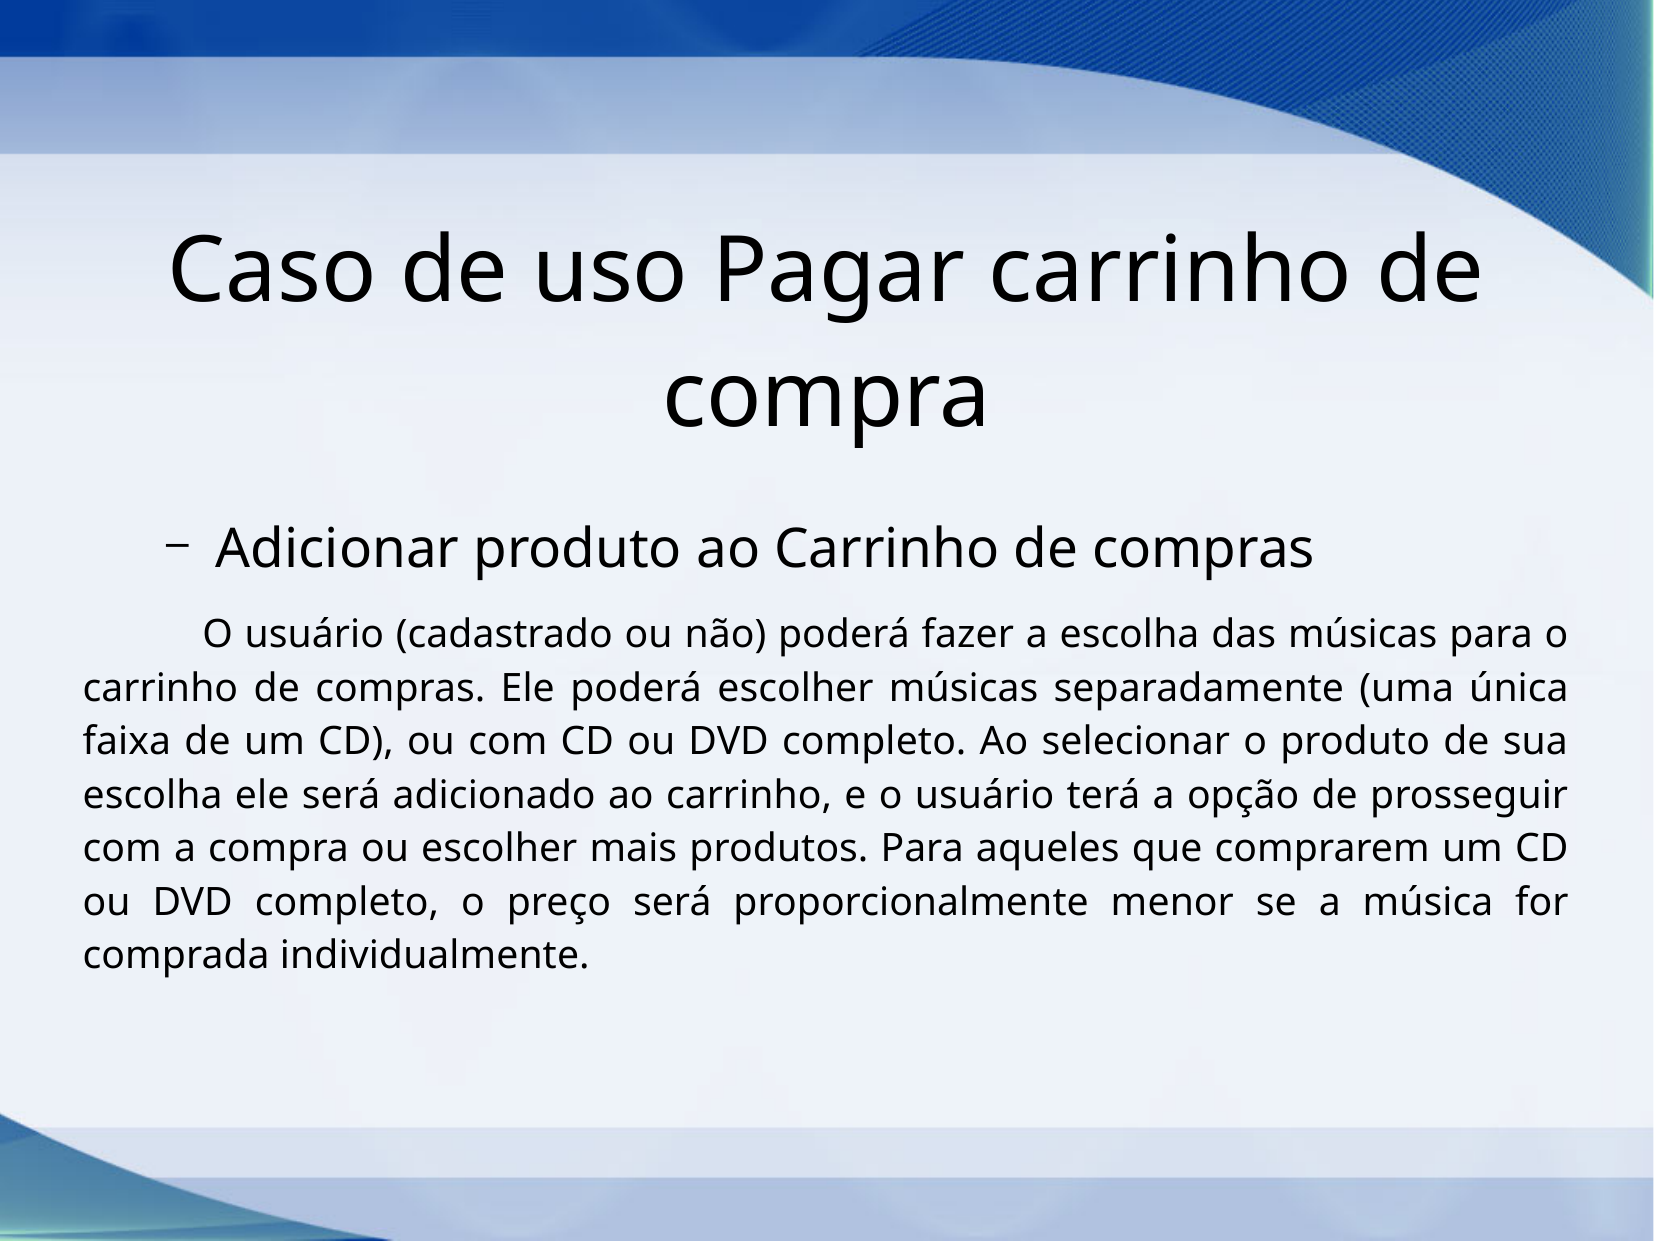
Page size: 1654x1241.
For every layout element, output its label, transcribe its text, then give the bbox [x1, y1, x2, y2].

title Caso de uso Pagar carrinho de compra [82, 223, 1571, 433]
list Adicionar produto ao Carrinho de compras O usuário (cadastrado ou não) poderá fazer a escolha das músicas para o carrinho de compras. Ele poderá escolher músicas separadamente (uma única faixa de um CD), ou com CD ou DVD completo. Ao selecionar o produto de sua escolha ele será adicionado ao carrinho, e o usuário terá a opção de prosseguir com a compra ou escolher mais produtos. Para aqueles que comprarem um CD ou DVD completo, o preço será proporcionalmente menor se a música for comprada individualmente. [82, 509, 1571, 981]
picture [0, 0, 1654, 1241]
